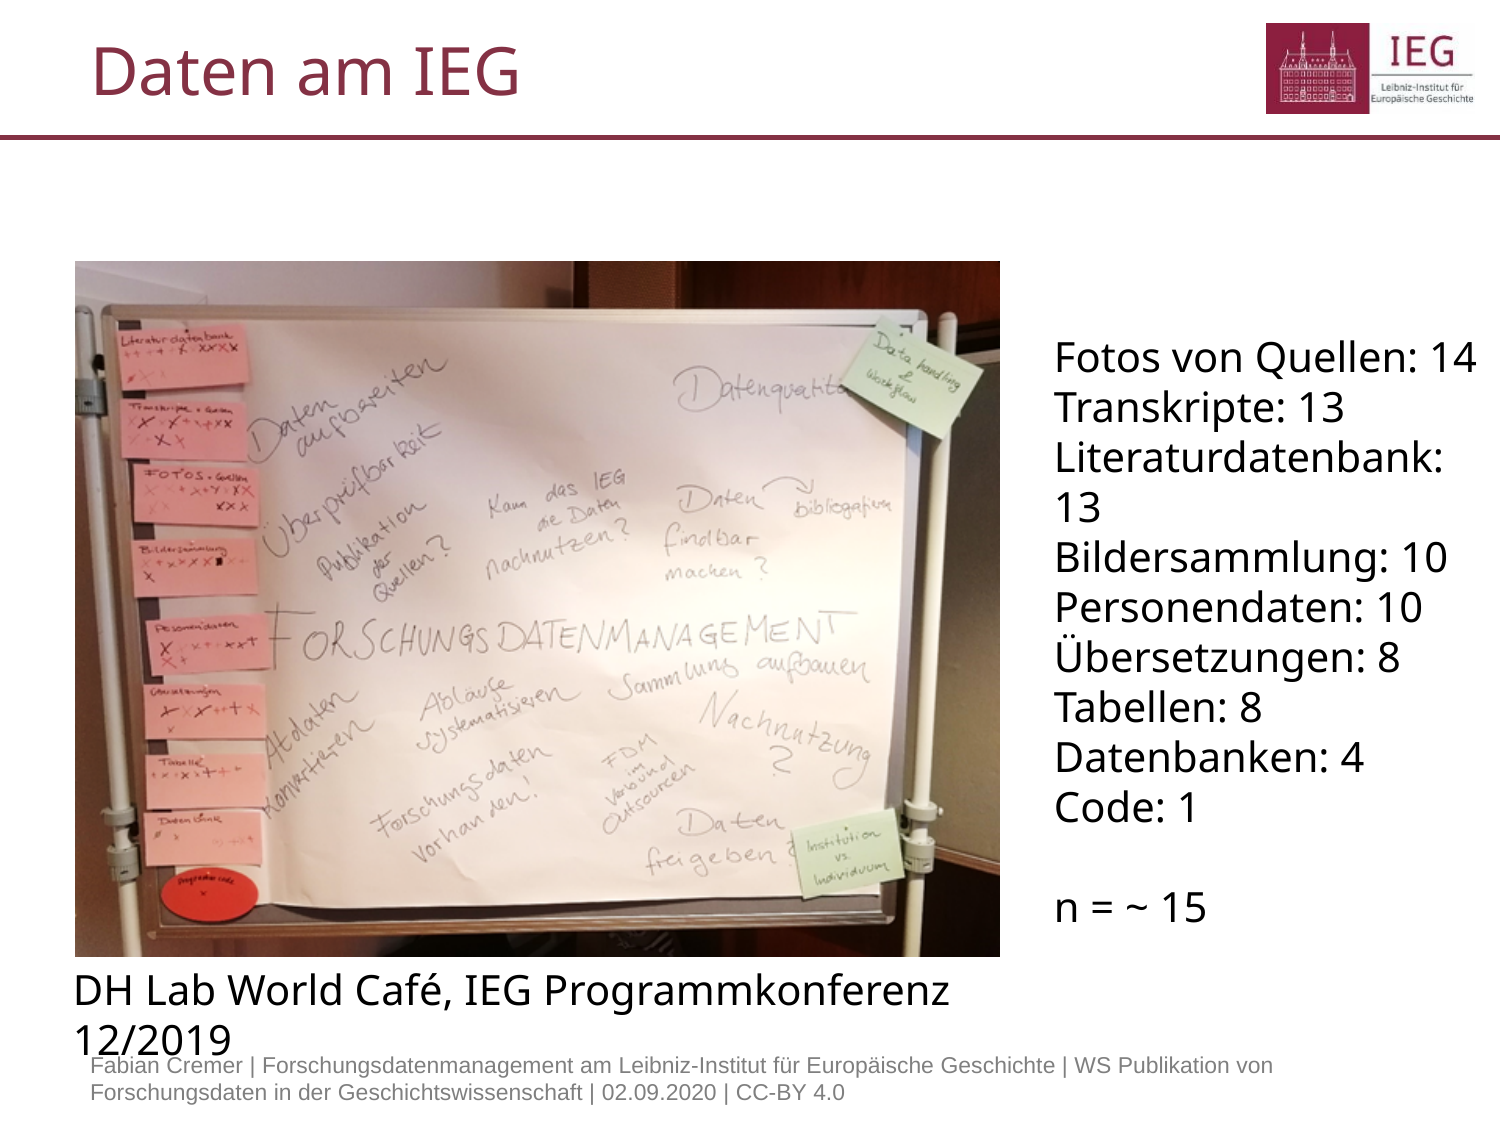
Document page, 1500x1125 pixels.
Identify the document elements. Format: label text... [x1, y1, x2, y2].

text_box Fotos von Quellen: 14 Transkripte: 13 Literaturdatenbank: 13 Bildersammlung: 10 Personendaten: 10 Übersetzungen: 8 Tabellen: 8 Datenbanken: 4 Code: 1 n = ~ 15 [1039, 324, 1500, 939]
title Daten am IEG [75, 0, 1229, 138]
text_box DH Lab World Café, IEG Programmkonferenz 12/2019 [58, 956, 1114, 1072]
text_box Fabian Cremer | Forschungsdatenmanagement am Leibniz-Institut für Europäische Geschichte | WS Publikation von Forschungsdaten in der Geschichtswissenschaft | 02.09.2020 | CC-BY 4.0 [75, 1042, 1426, 1103]
picture [75, 261, 1000, 957]
